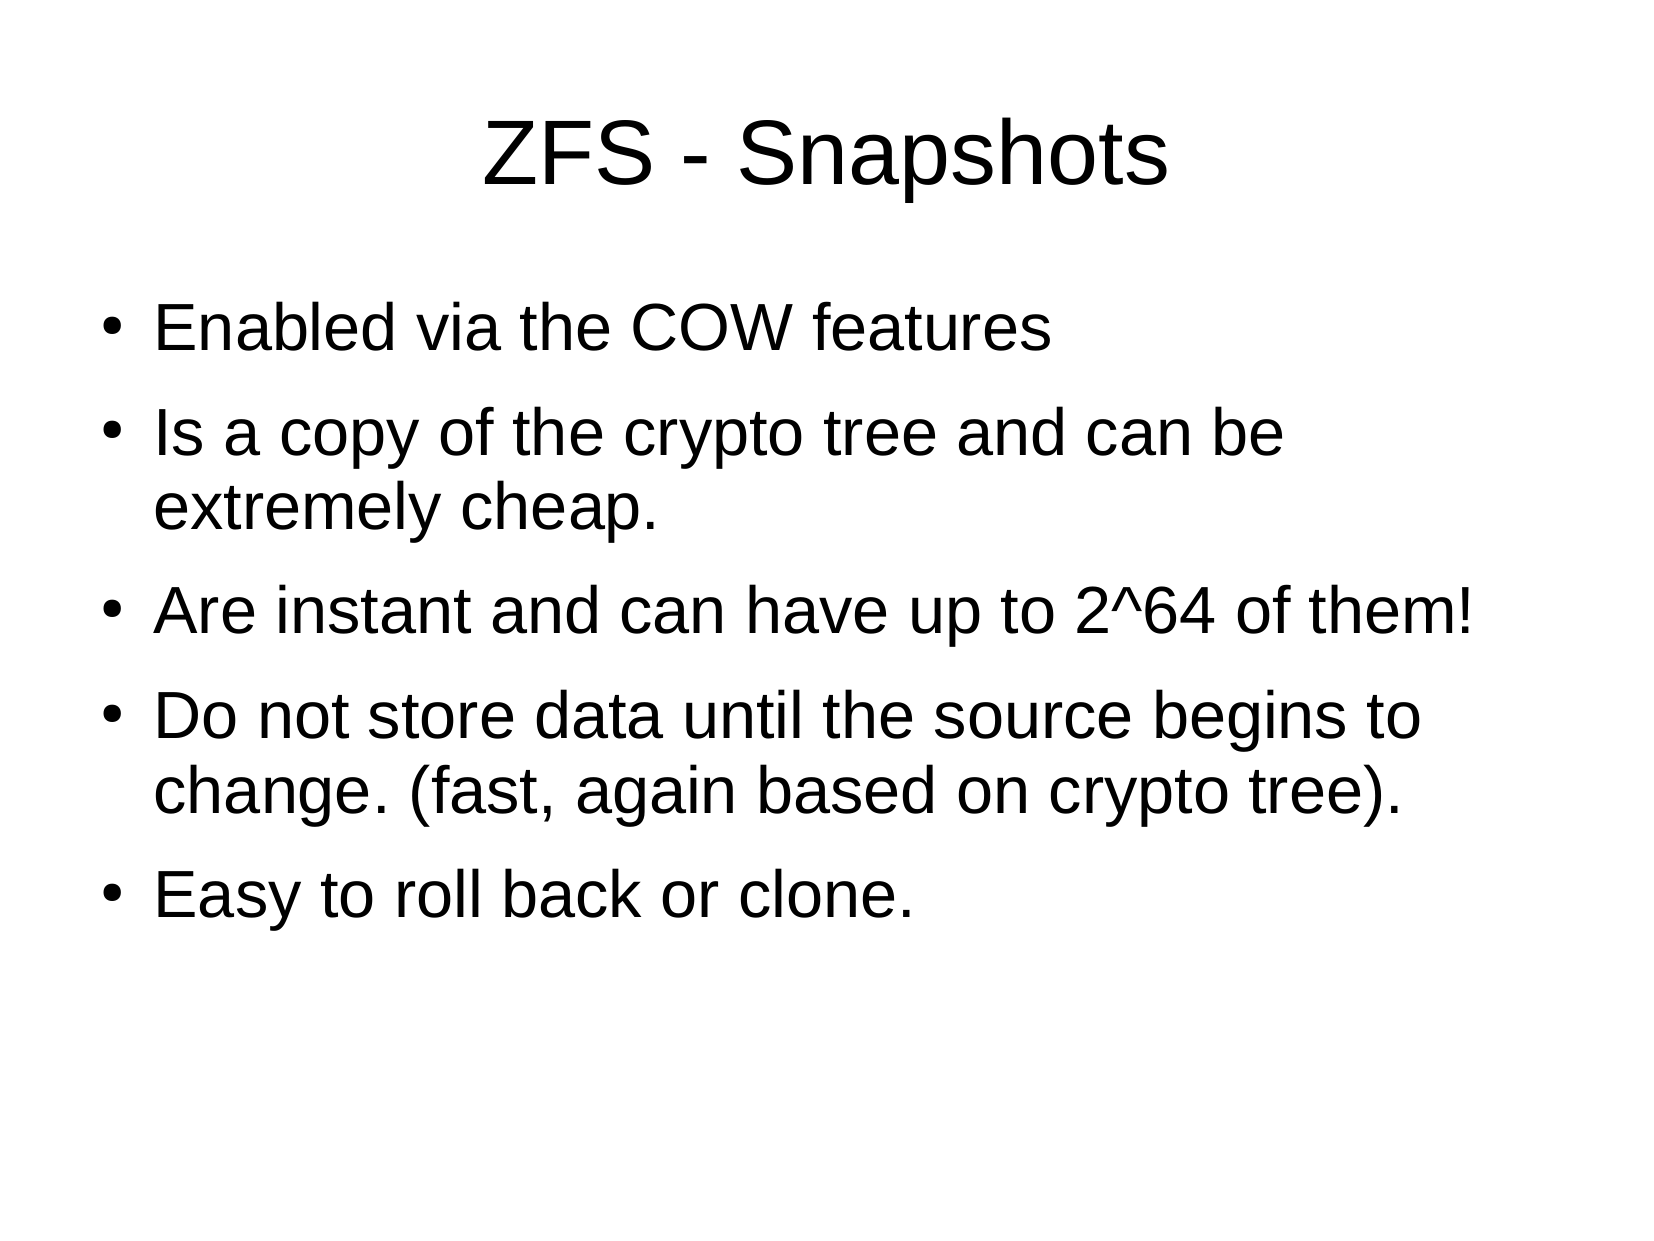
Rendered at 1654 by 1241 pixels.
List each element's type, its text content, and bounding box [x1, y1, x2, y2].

title ZFS - Snapshots [82, 49, 1571, 257]
list Enabled via the COW features Is a copy of the crypto tree and can be extremely cheap. Are instant and can have up to 2^64 of them! Do not store data until the source begins to change. (fast, again based on crypto tree). Easy to roll back or clone. [82, 290, 1571, 1010]
